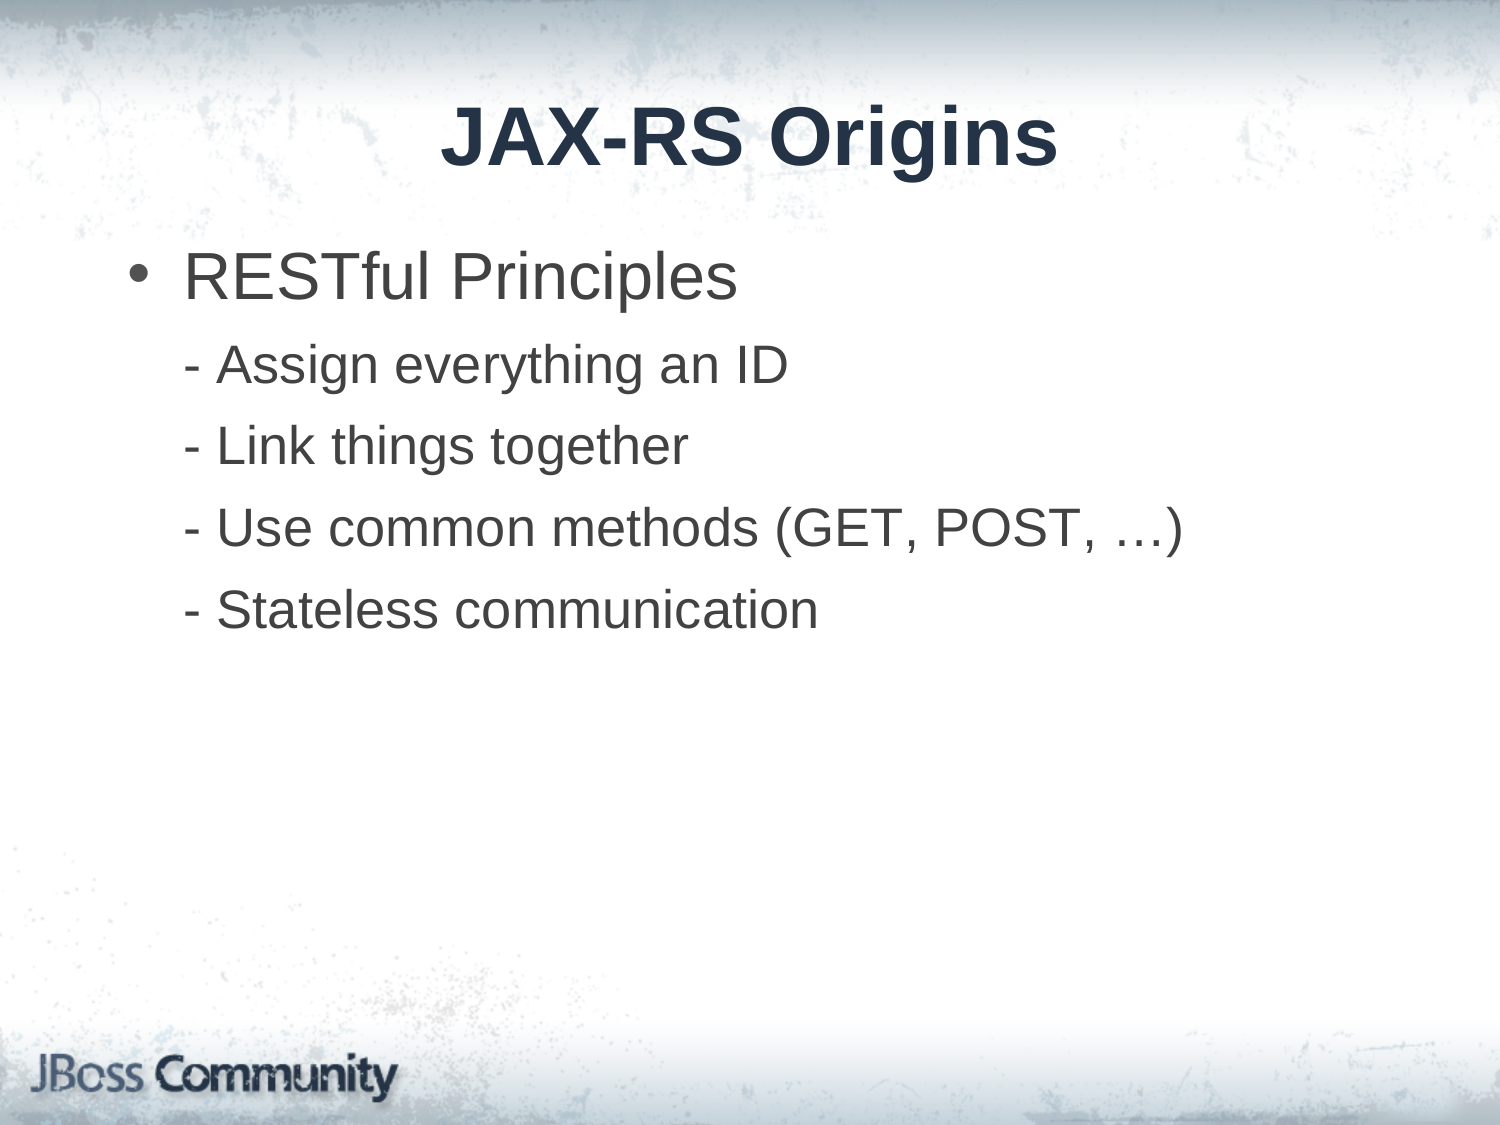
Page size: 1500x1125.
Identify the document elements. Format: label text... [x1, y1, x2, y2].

list RESTful Principles - Assign everything an ID - Link things together - Use common methods (GET, POST, …) - Stateless communication [112, 225, 1388, 993]
title JAX-RS Origins [112, 38, 1388, 225]
picture [0, 0, 1500, 1125]
